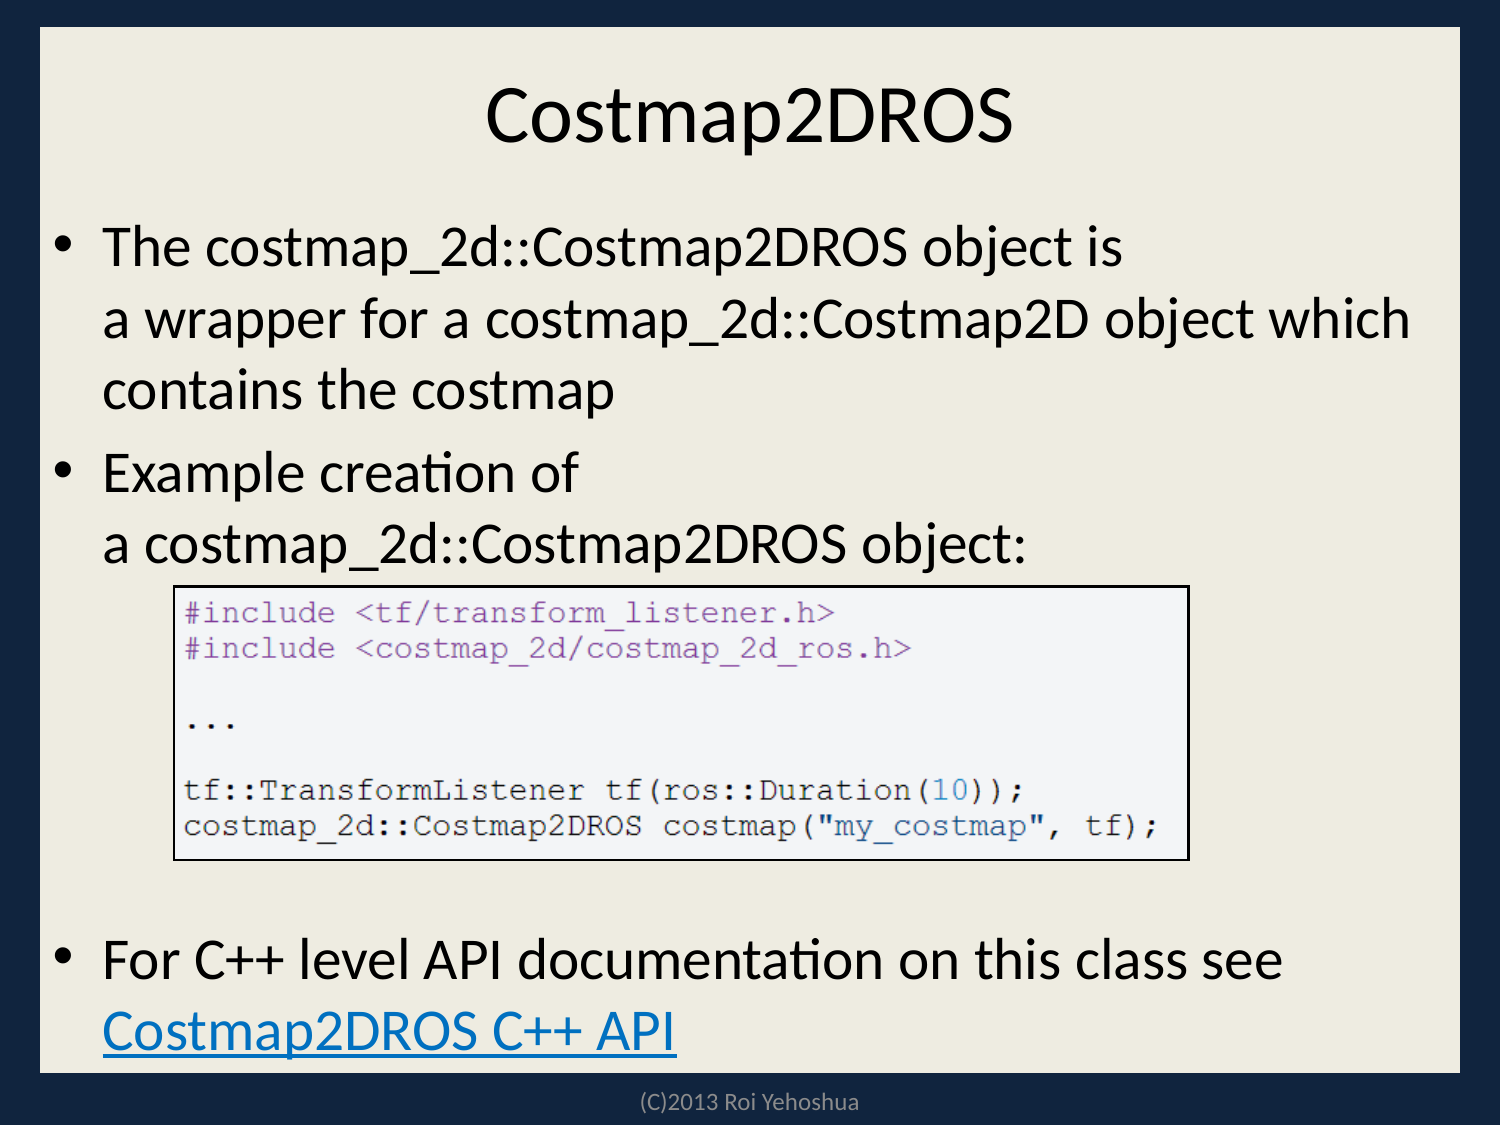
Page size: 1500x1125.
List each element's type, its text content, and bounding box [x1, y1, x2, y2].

footer (C)2013 Roi Yehoshua [512, 1074, 988, 1125]
list The costmap_2d::Costmap2DROS object is a wrapper for a costmap_2d::Costmap2D object which contains the costmap Example creation of a costmap_2d::Costmap2DROS object: For C++ level API documentation on this class see Costmap2DROS C++ API [37, 200, 1463, 1080]
picture [174, 587, 1188, 859]
title Costmap2DROS [37, 31, 1463, 188]
